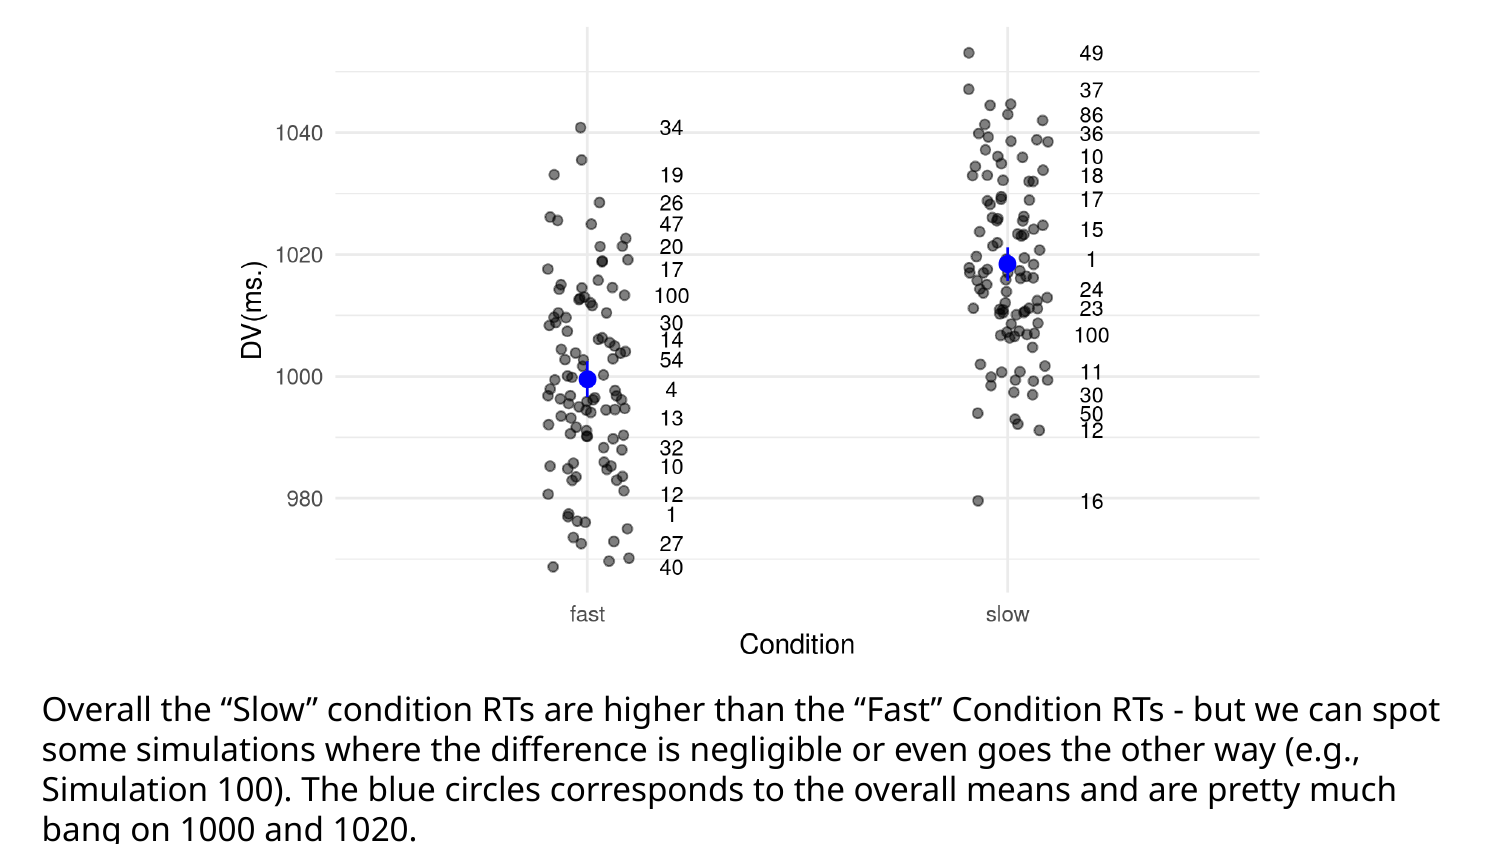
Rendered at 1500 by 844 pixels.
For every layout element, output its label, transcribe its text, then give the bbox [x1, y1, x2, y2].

text_box Overall the “Slow” condition RTs are higher than the “Fast” Condition RTs - but we can spot some simulations where the difference is negligible or even goes the other way (e.g., Simulation 100). The blue circles corresponds to the overall means and are pretty much bang on 1000 and 1020. [26, 673, 1474, 830]
picture [227, 13, 1273, 673]
